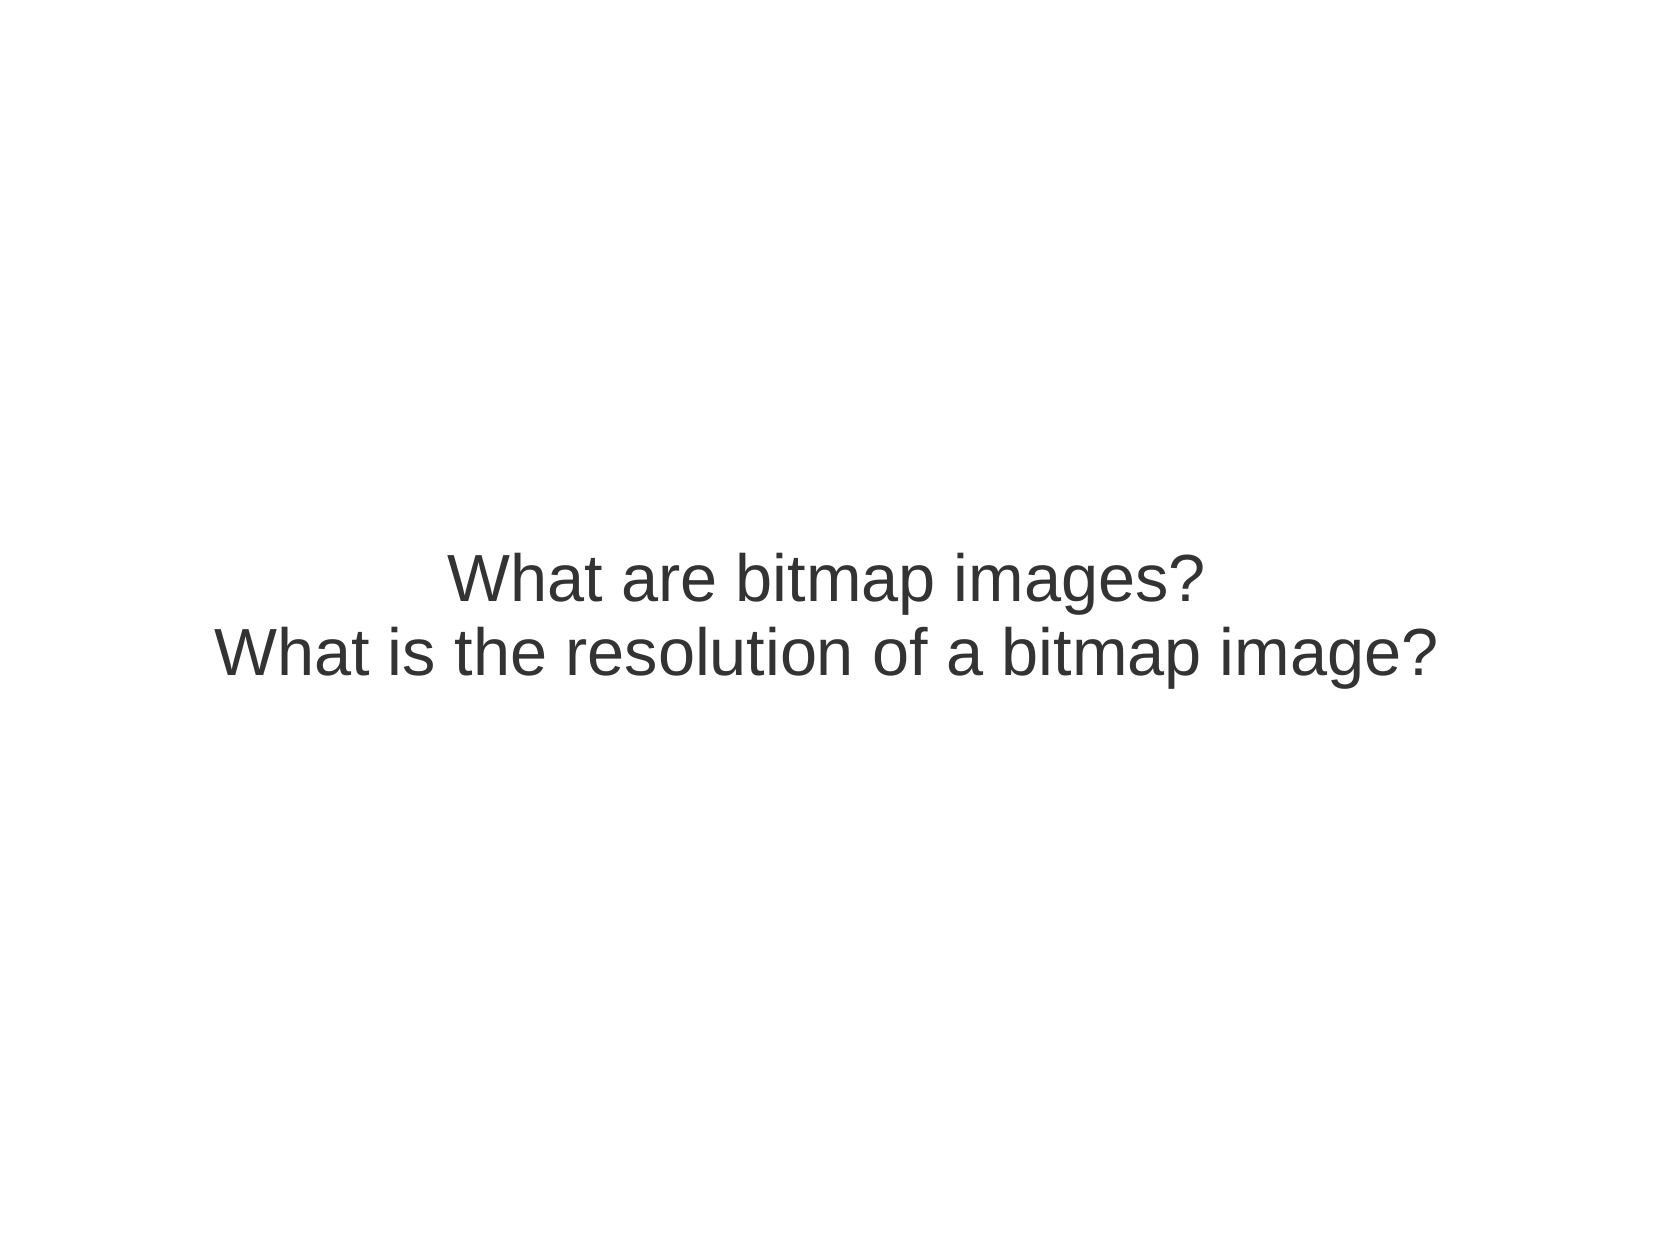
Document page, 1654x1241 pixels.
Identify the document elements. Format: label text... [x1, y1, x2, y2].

subtitle What are bitmap images? What is the resolution of a bitmap image? [82, 49, 1571, 1182]
